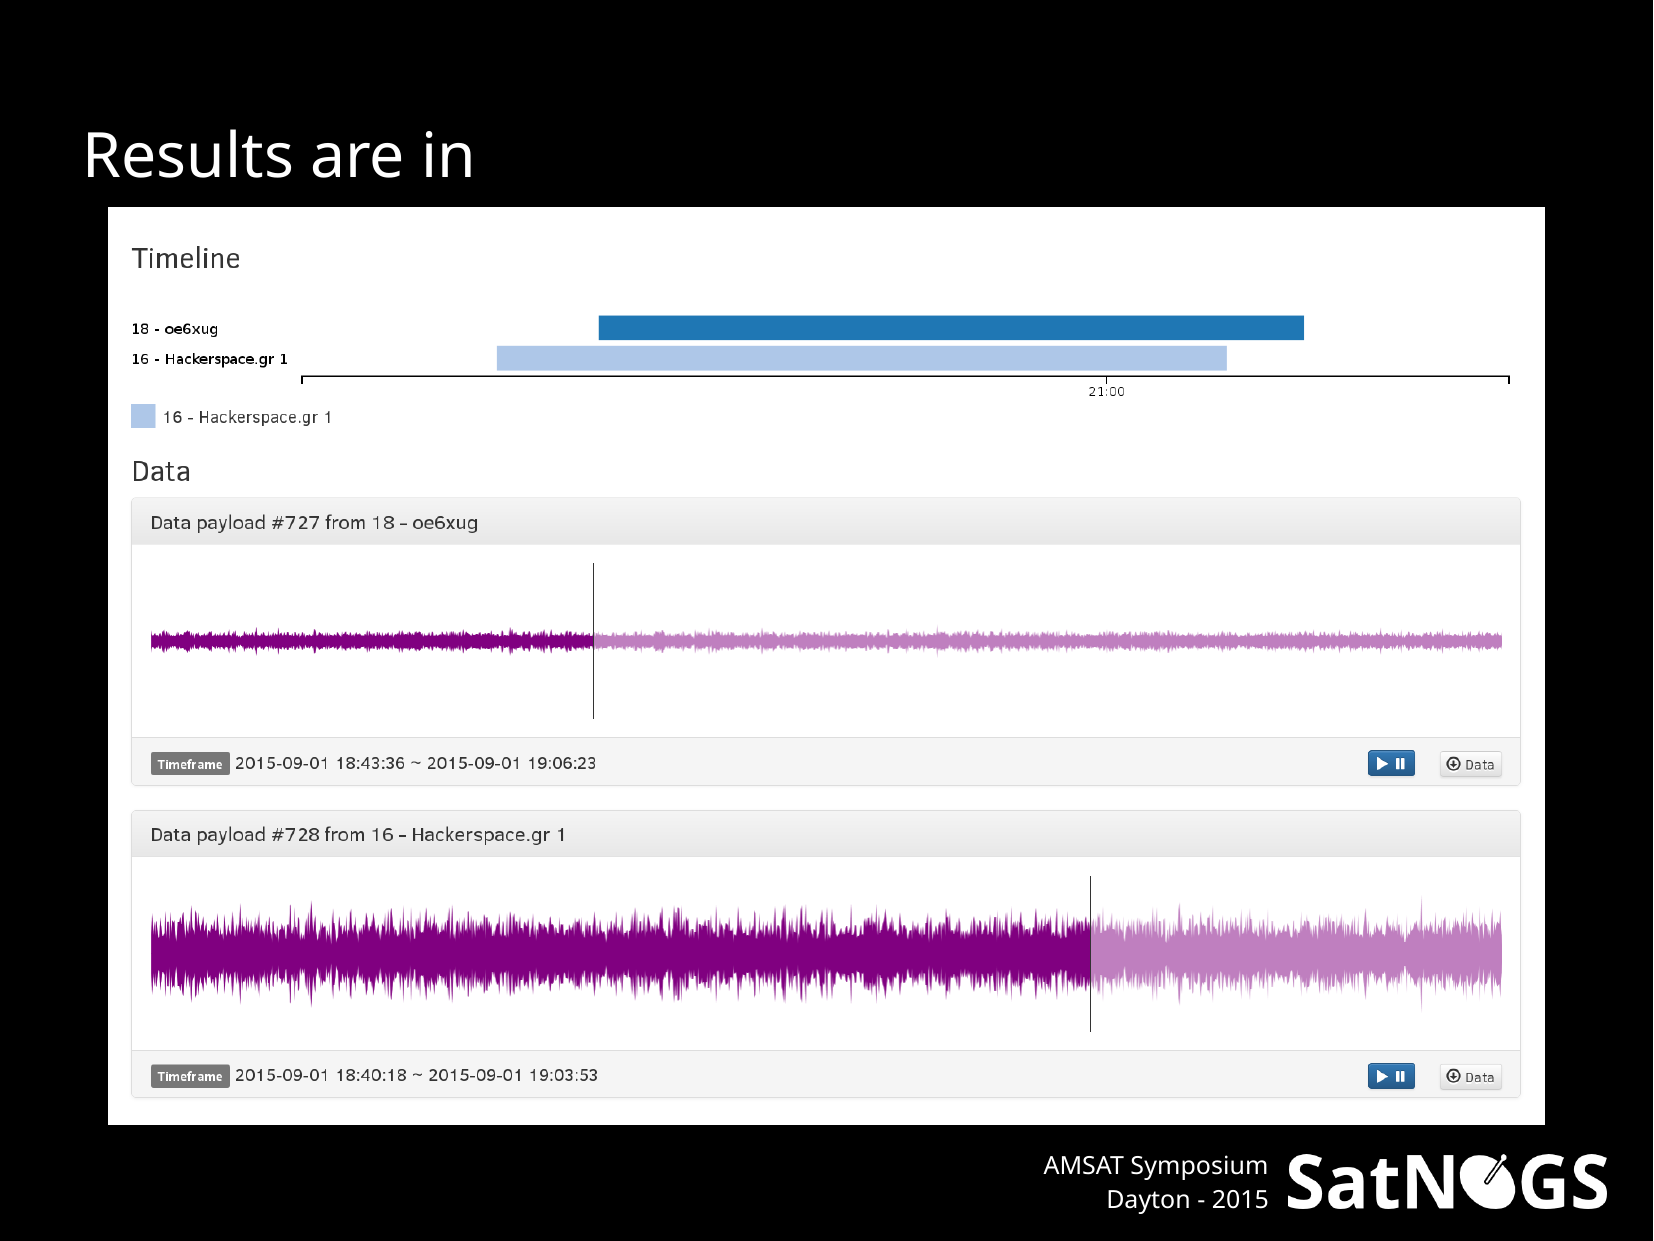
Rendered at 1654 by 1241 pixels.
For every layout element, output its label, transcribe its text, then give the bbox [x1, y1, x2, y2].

picture [108, 207, 1545, 1125]
picture [1288, 1154, 1607, 1209]
title Results are in [82, 49, 1571, 257]
